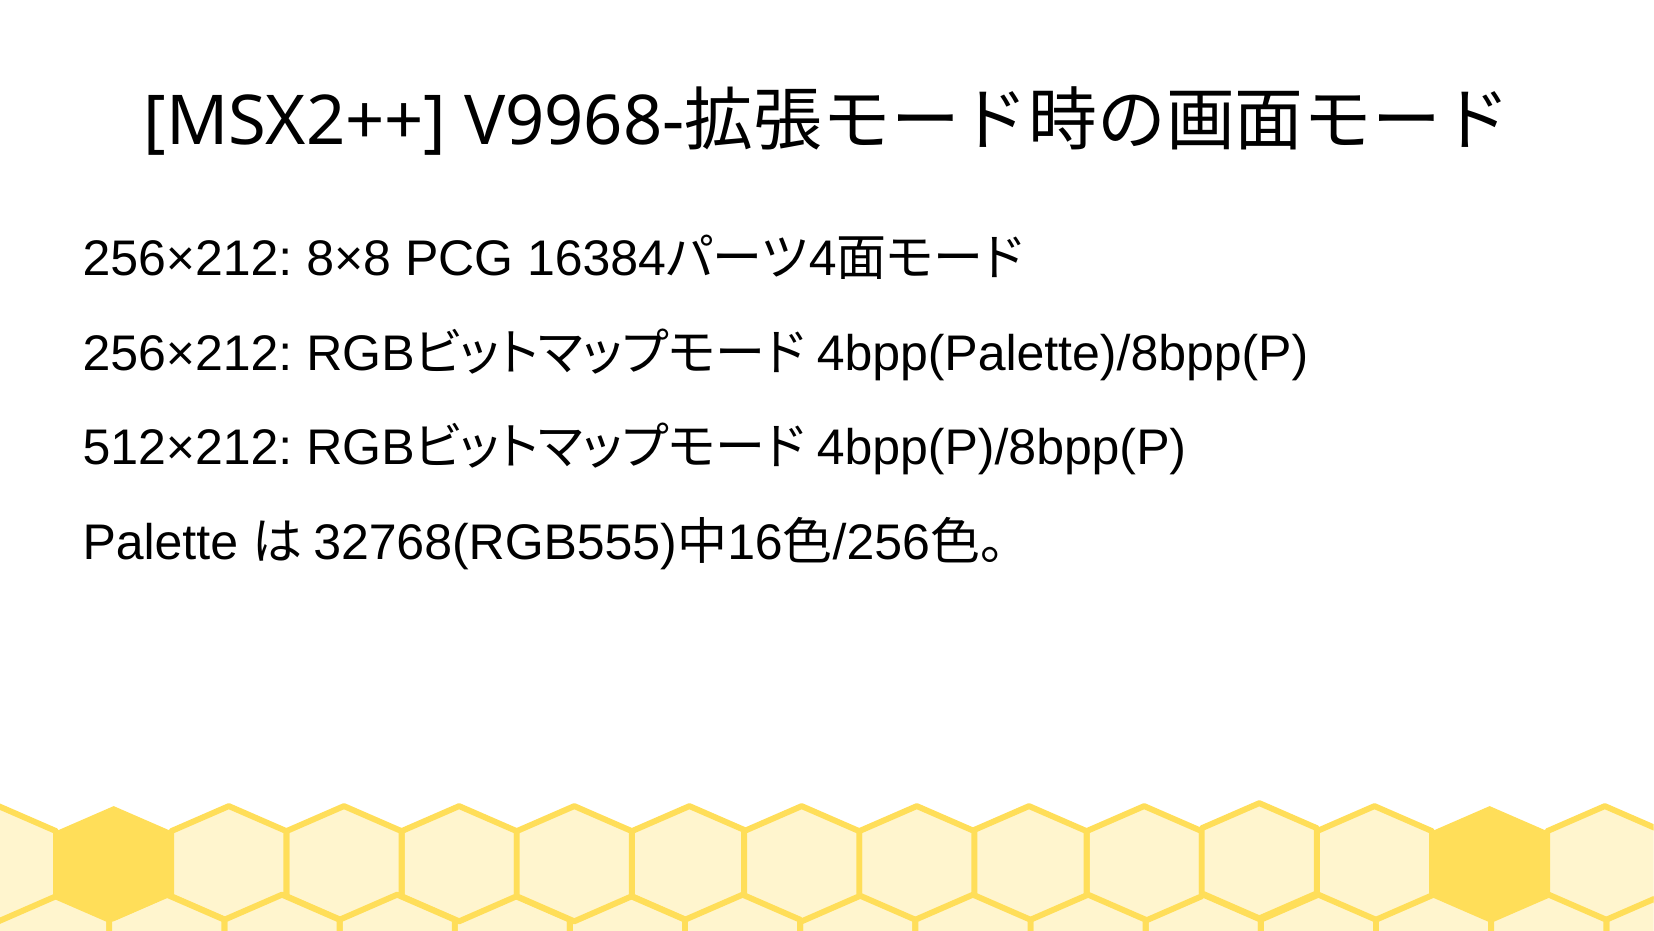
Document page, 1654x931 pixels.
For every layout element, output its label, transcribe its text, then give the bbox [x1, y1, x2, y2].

title [MSX2++] V9968-拡張モード時の画面モード [82, 37, 1571, 193]
list 256×212: 8×8 PCG 16384パーツ4面モード 256×212: RGBビットマップモード 4bpp(Palette)/8bpp(P) 512×212: RGBビットマップモード 4bpp(P)/8bpp(P) Palette は 32768(RGB555)中16色/256色。 [82, 217, 1571, 758]
